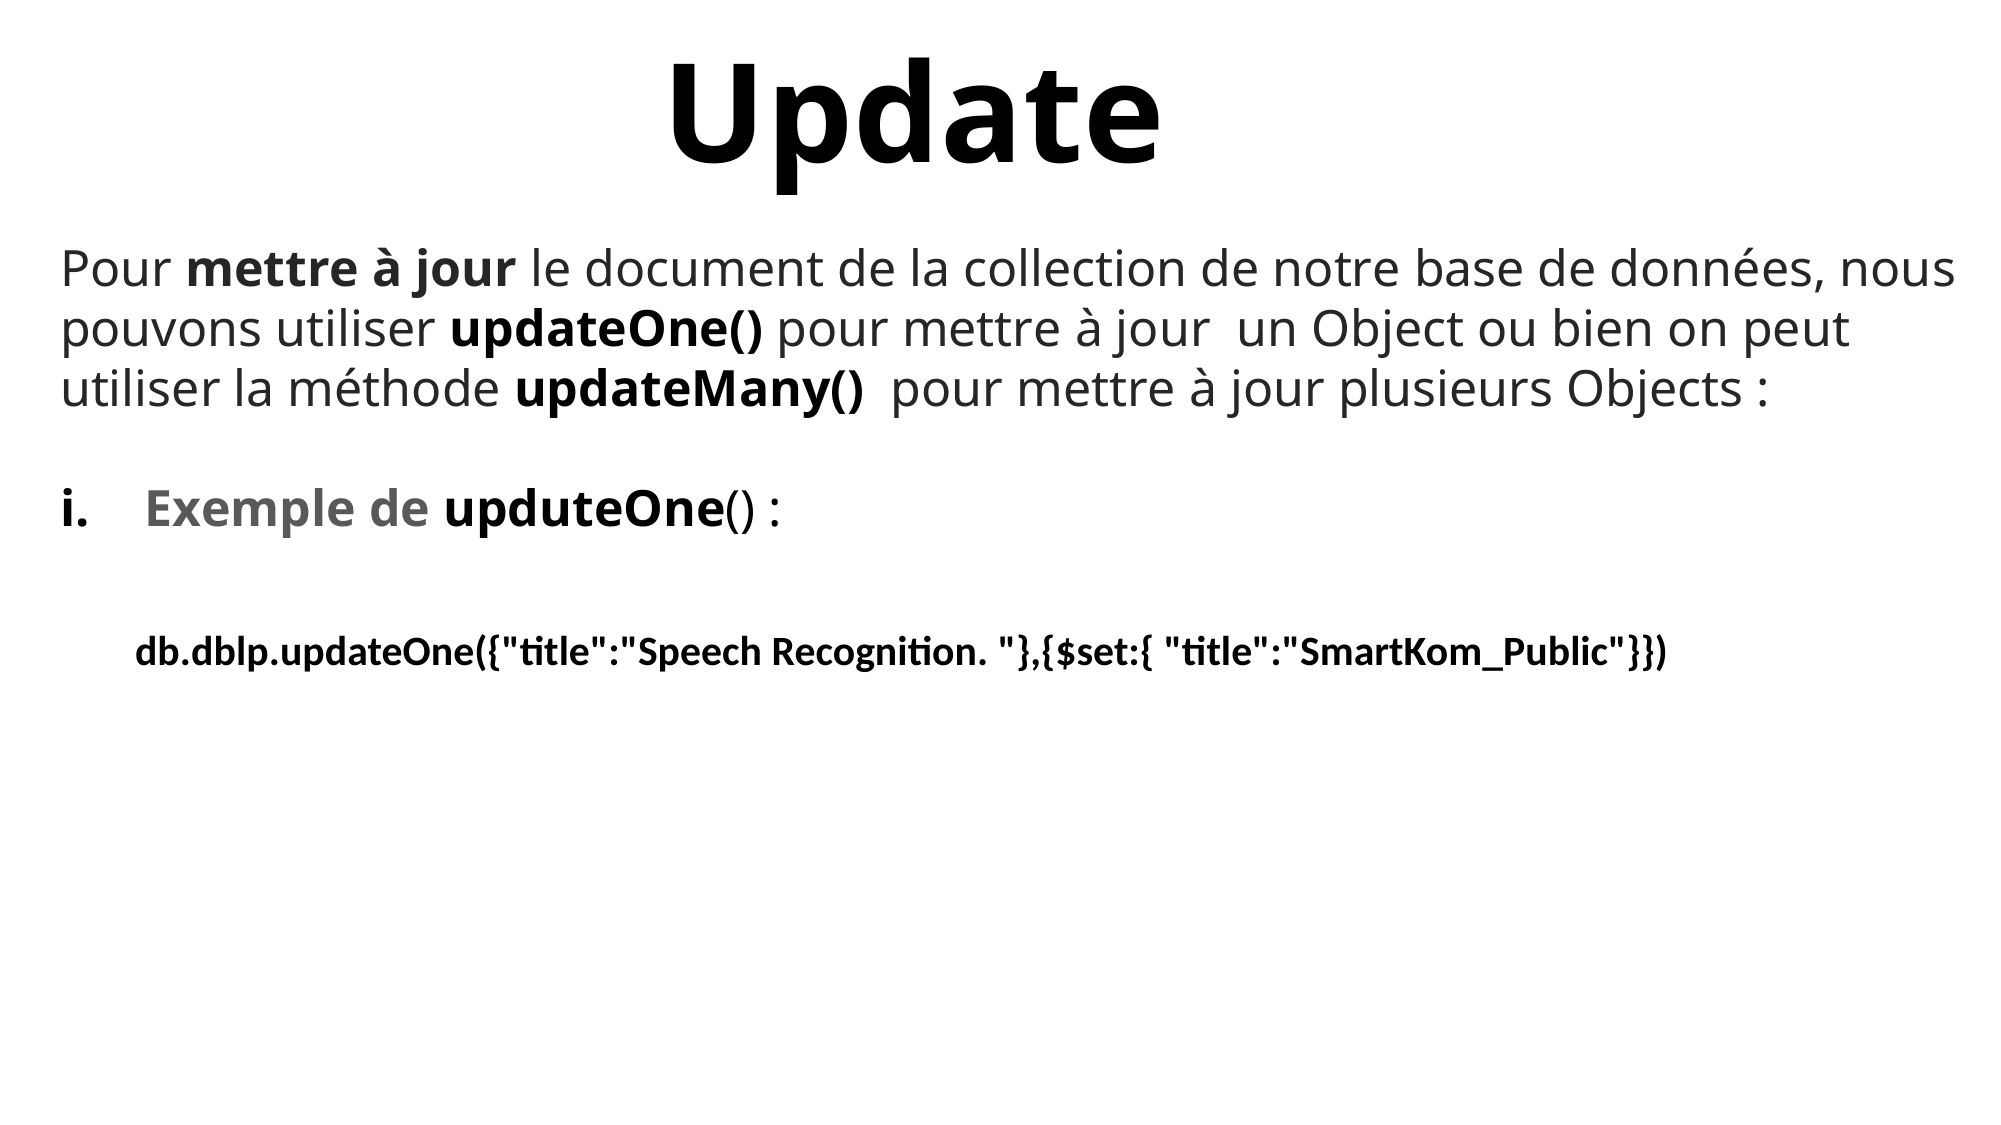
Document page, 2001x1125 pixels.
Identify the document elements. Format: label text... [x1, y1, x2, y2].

text_box Pour mettre à jour le document de la collection de notre base de données, nous pouvons utiliser updateOne() pour mettre à jour un Object ou bien on peut utiliser la méthode updateMany() pour mettre à jour plusieurs Objects : Exemple de upduteOne() : db.dblp.updateOne({"title":"Speech Recognition. "},{$set:{ "title":"SmartKom_Public"}}) [45, 229, 1981, 810]
text_box Update [647, 17, 1325, 200]
